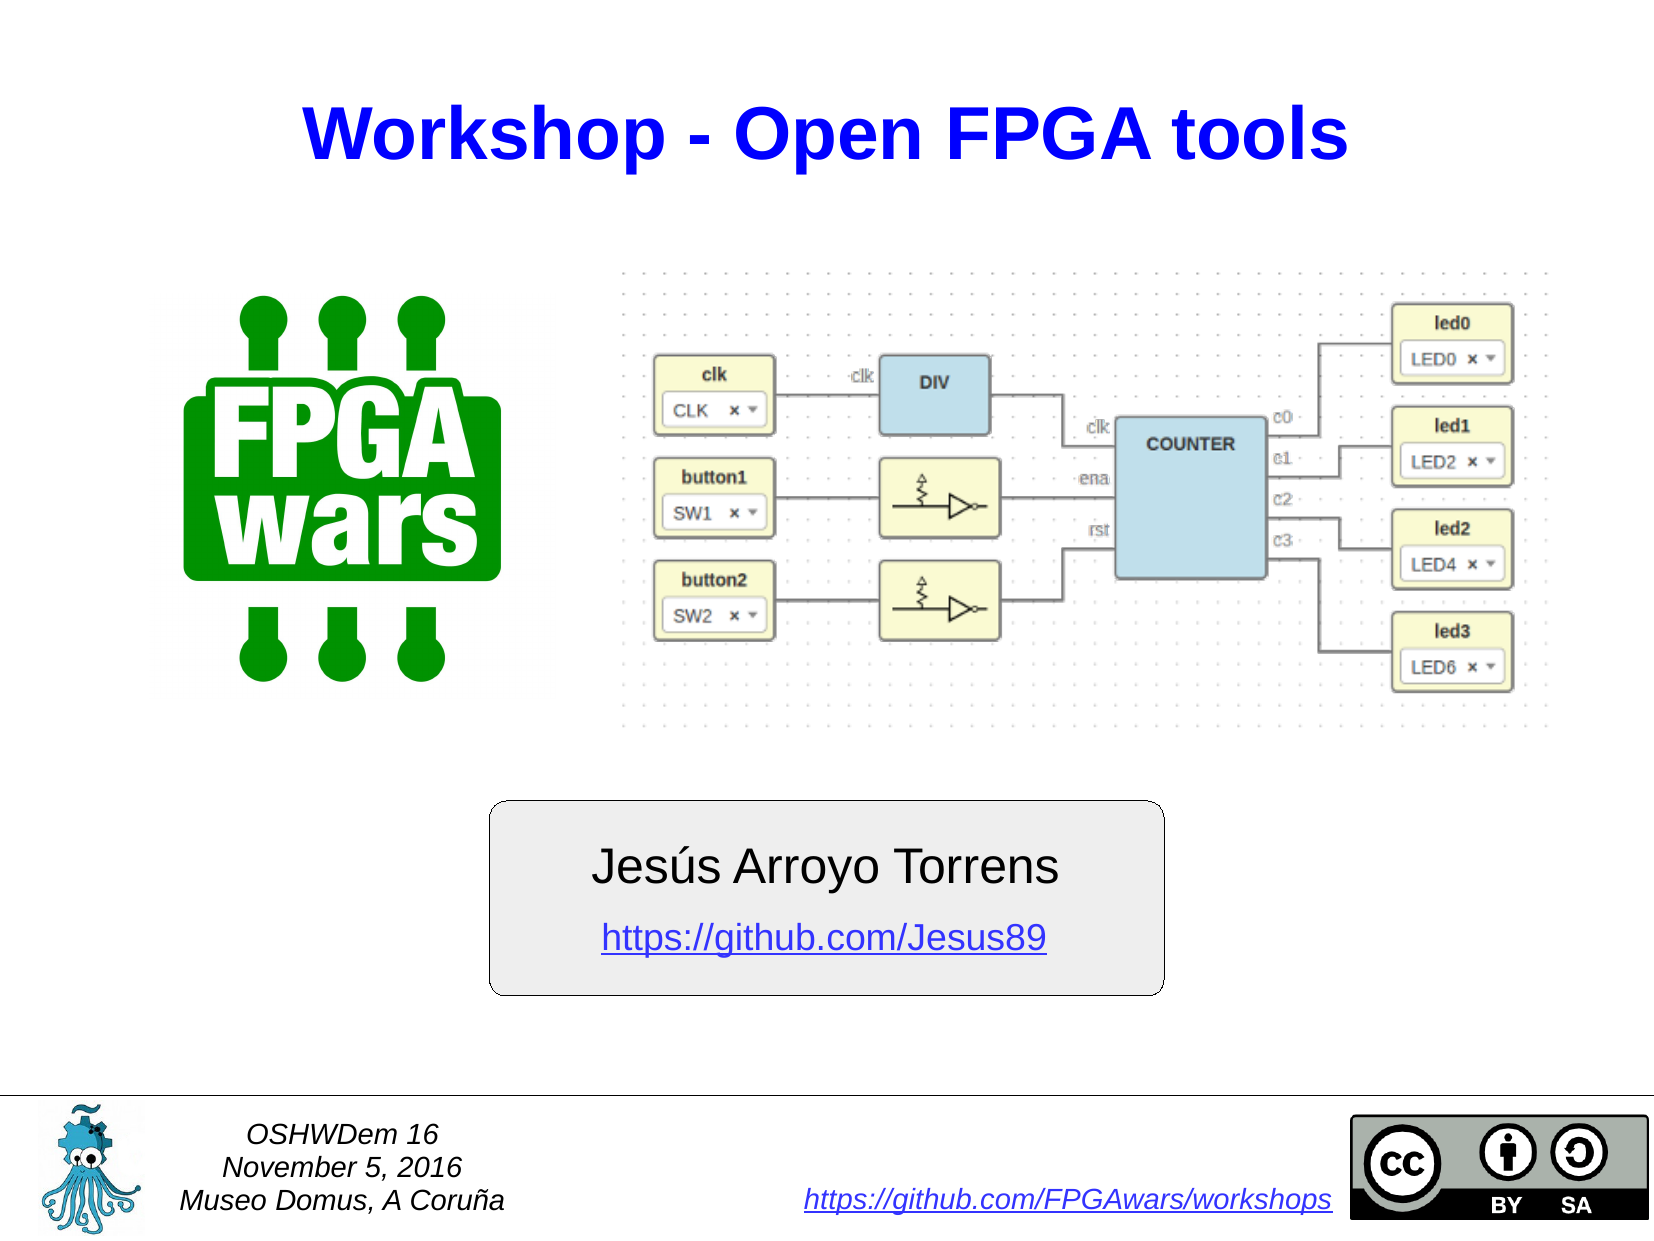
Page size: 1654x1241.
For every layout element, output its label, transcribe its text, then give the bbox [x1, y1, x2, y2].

text_box https://github.com/Jesus89 [586, 934, 1067, 970]
text_box [489, 800, 1165, 996]
picture [575, 63, 1600, 934]
picture [149, 293, 556, 699]
picture [38, 1100, 145, 1236]
text_box OSHWDem 16 November 5, 2016 Museo Domus, A Coruña [145, 1110, 553, 1225]
title Workshop - Open FPGA tools [82, 30, 1571, 238]
picture [1350, 1103, 1649, 1231]
text_box https://github.com/FPGAwars/workshops [789, 1175, 1360, 1224]
